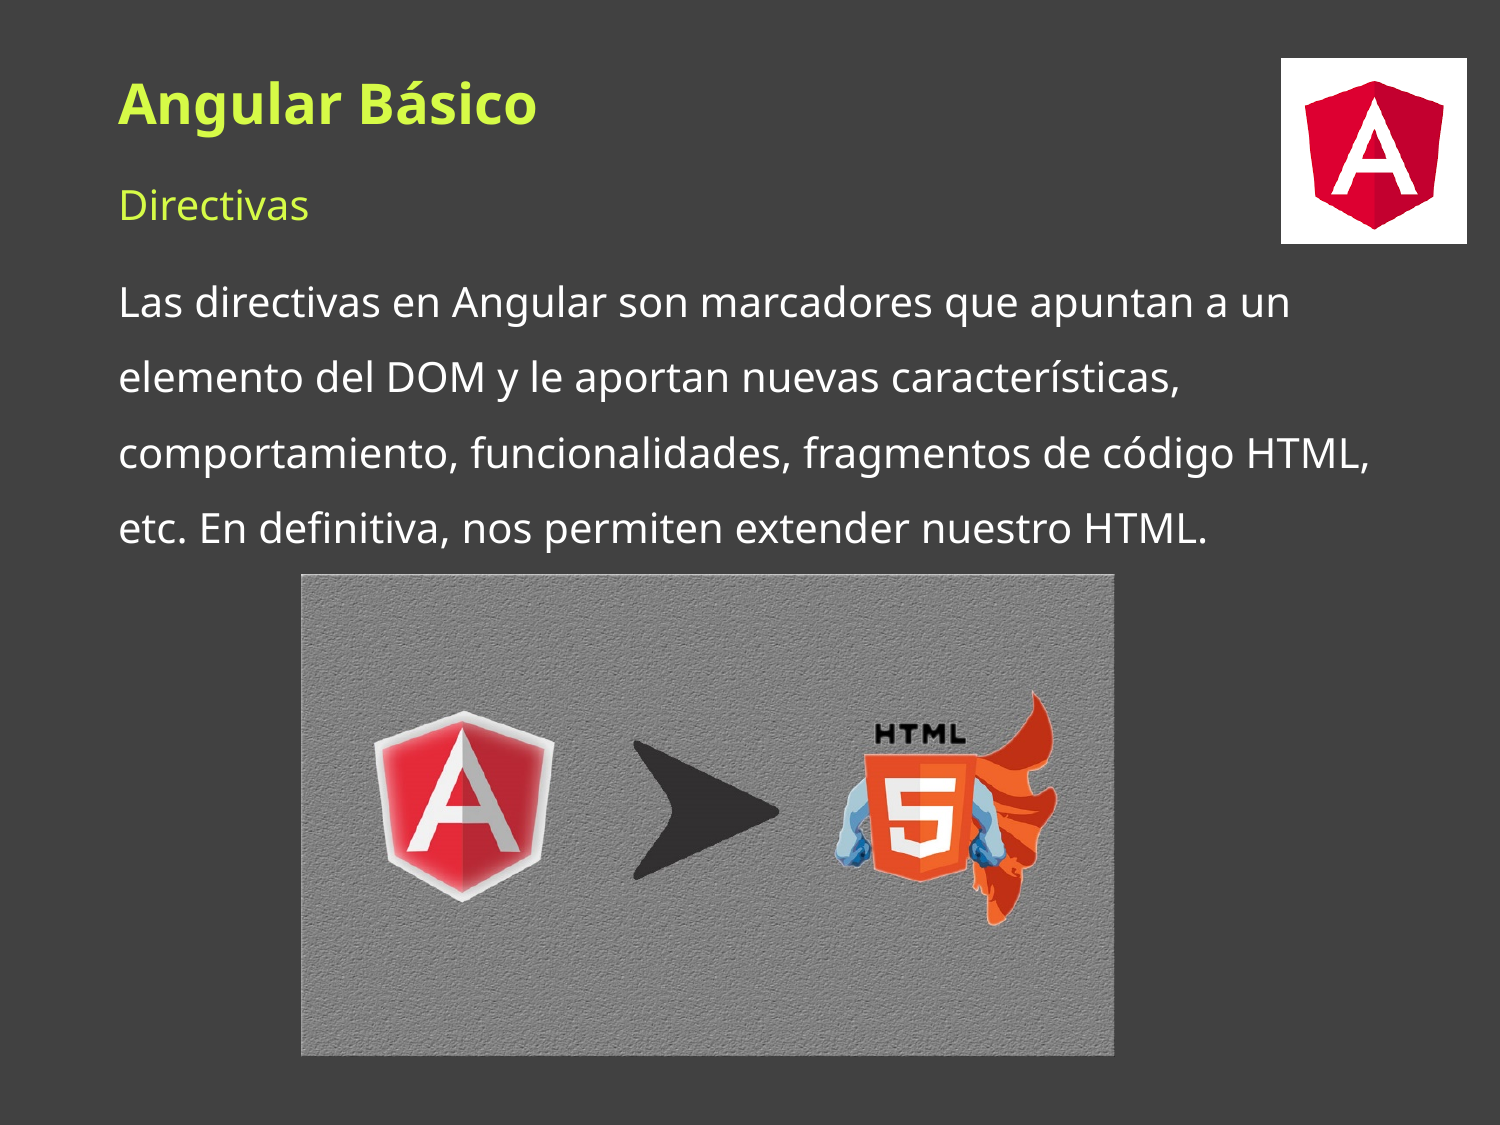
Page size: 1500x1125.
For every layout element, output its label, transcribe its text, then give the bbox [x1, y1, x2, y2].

list Directivas [103, 163, 1282, 244]
picture [1281, 58, 1467, 244]
title Angular Básico [103, 59, 1282, 144]
list Las directivas en Angular son marcadores que apuntan a un elemento del DOM y le aportan nuevas características, comportamiento, funcionalidades, fragmentos de código HTML, etc. En definitiva, nos permiten extender nuestro HTML. [103, 243, 1397, 622]
picture [301, 574, 1115, 1057]
